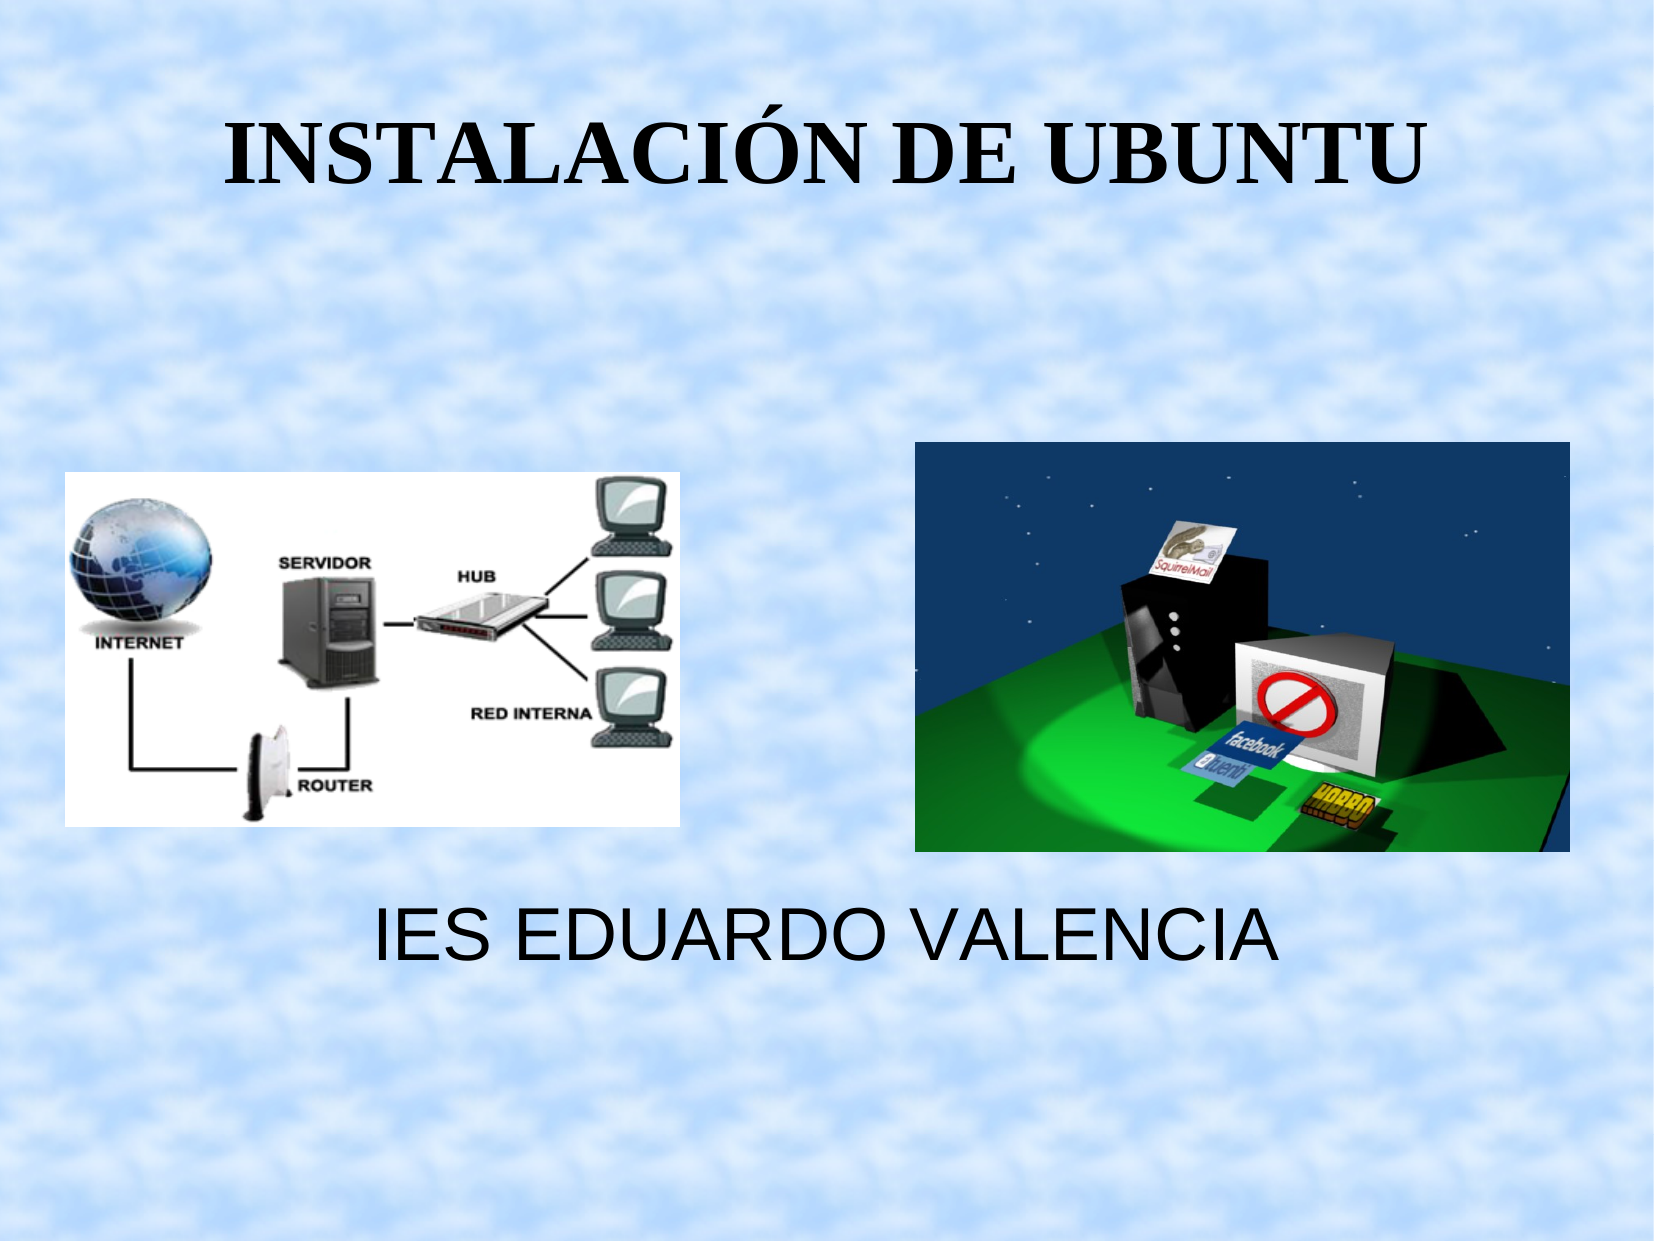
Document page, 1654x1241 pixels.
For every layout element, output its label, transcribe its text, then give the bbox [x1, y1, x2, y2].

title INSTALACIÓN DE UBUNTU [82, 33, 1571, 273]
picture [0, 0, 1654, 1241]
subtitle IES EDUARDO VALENCIA [82, 297, 1571, 1102]
